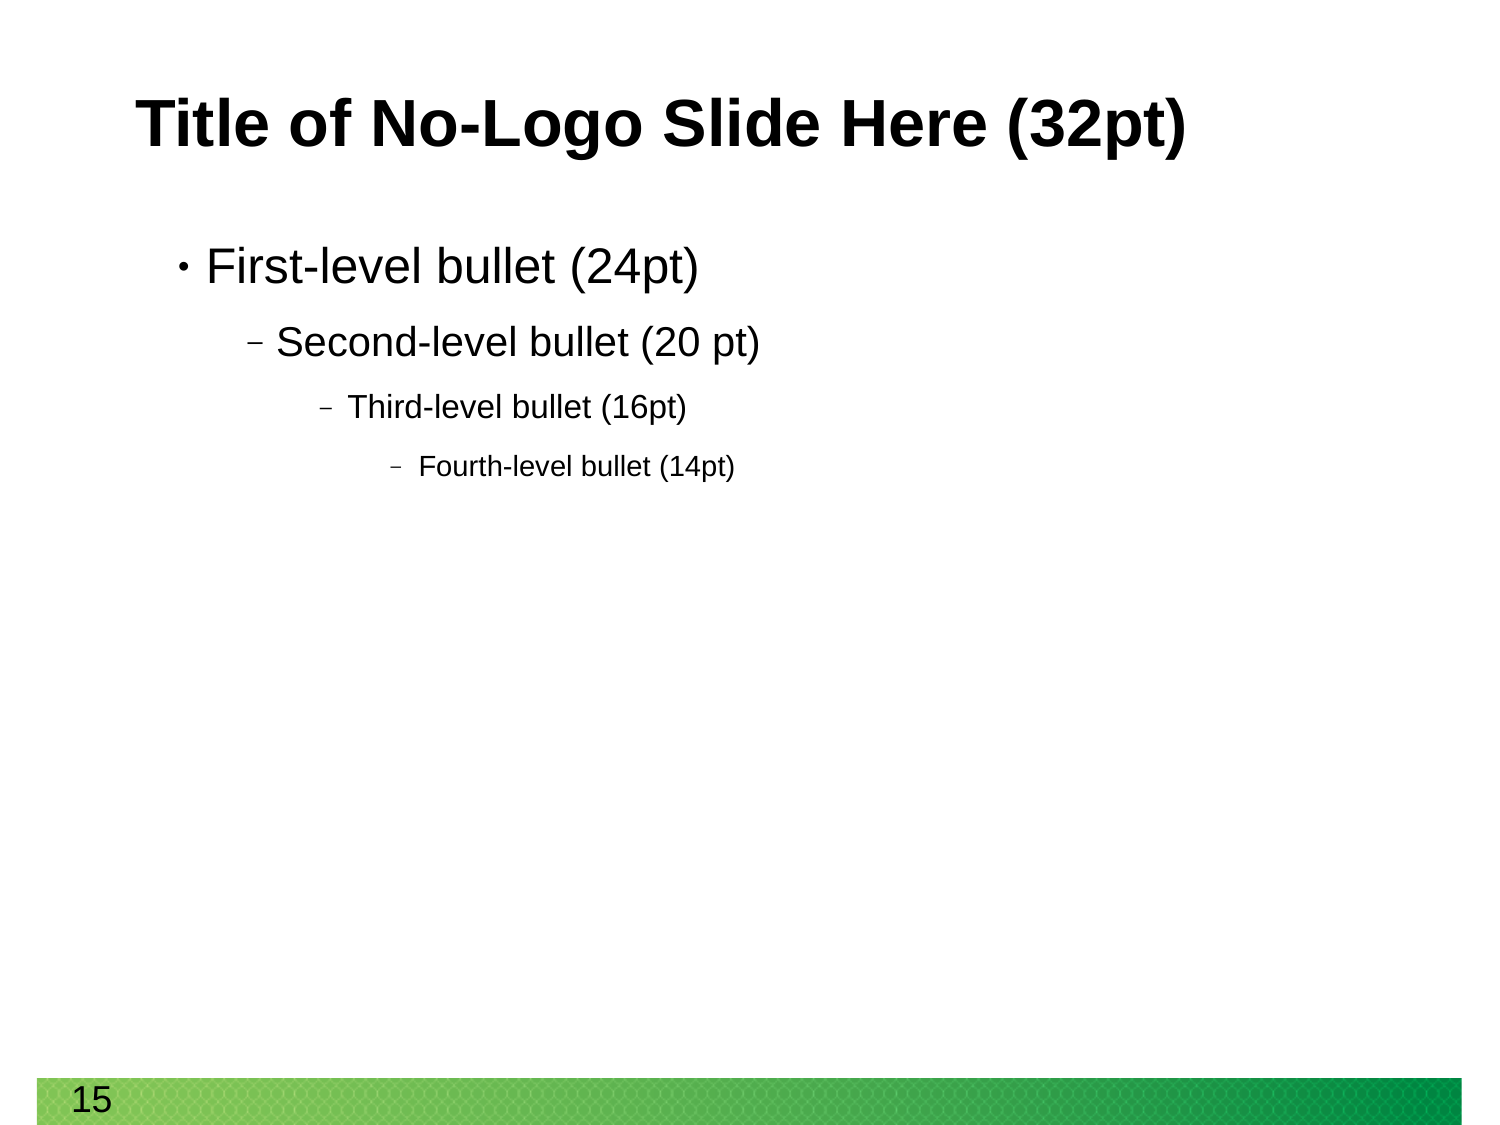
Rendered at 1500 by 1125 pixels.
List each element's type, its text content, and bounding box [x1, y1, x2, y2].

list First-level bullet (24pt) Second-level bullet (20 pt) Third-level bullet (16pt) Fourth-level bullet (14pt) [135, 238, 1372, 982]
title Title of No-Logo Slide Here (32pt) [135, 41, 1372, 204]
picture [36, 1078, 1462, 1125]
